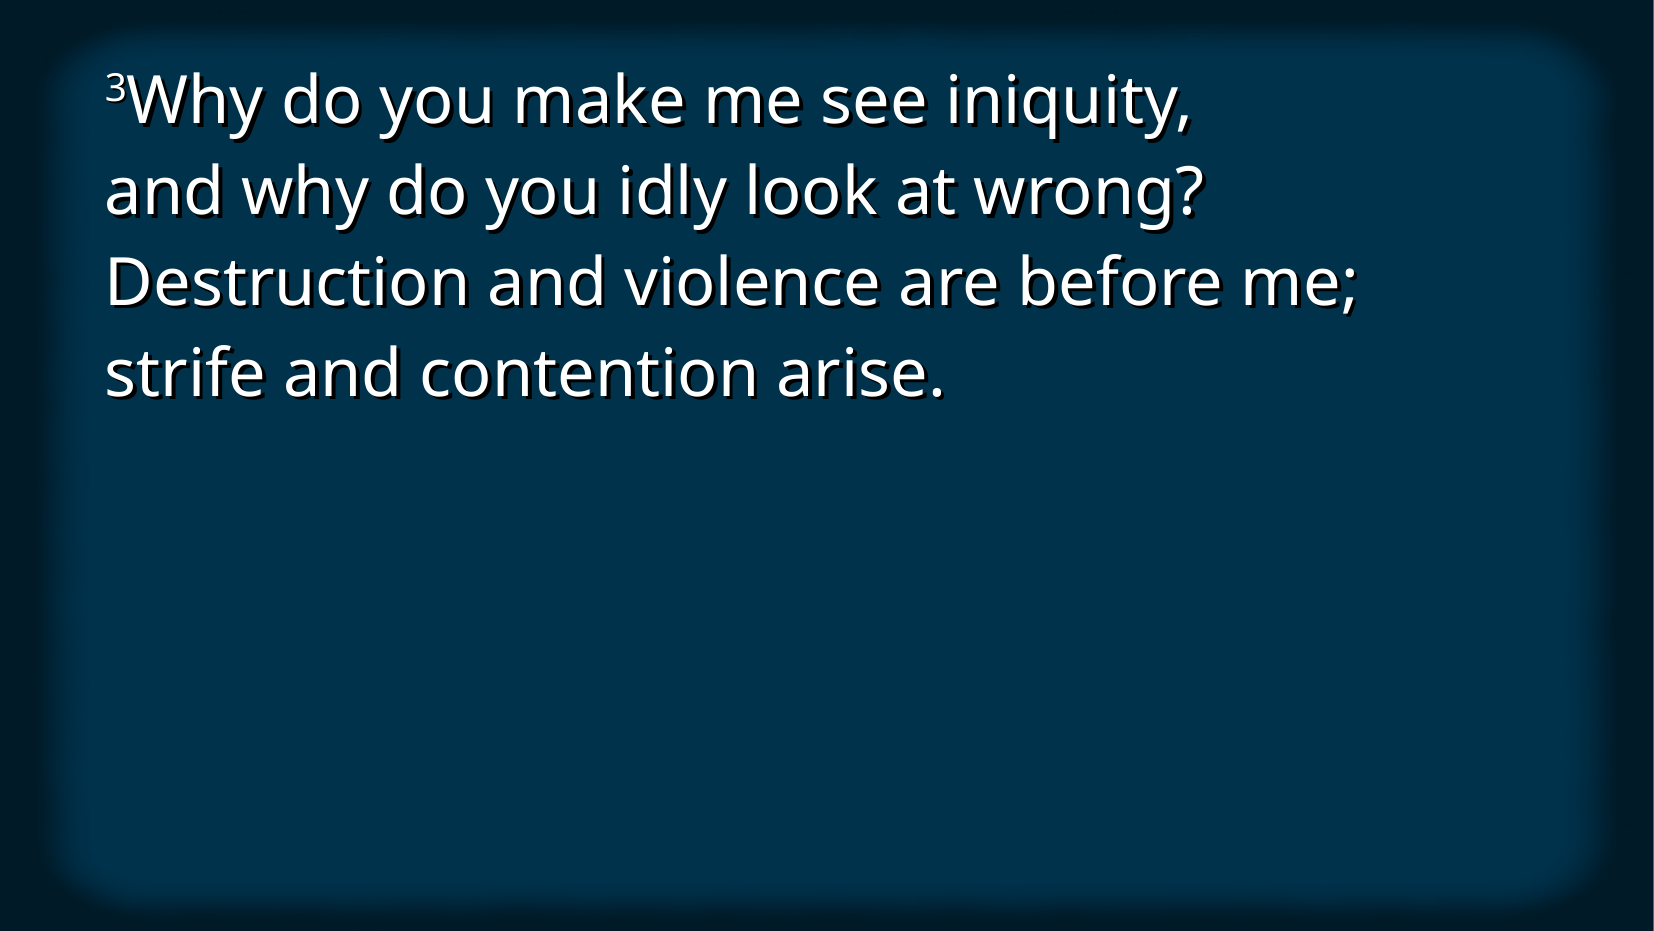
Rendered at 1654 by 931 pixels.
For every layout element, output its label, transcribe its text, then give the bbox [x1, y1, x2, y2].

text_box 3Why do you make me see iniquity, and why do you idly look at wrong? Destruction and violence are before me; strife and contention arise. [90, 45, 1561, 415]
picture [0, 0, 1654, 931]
